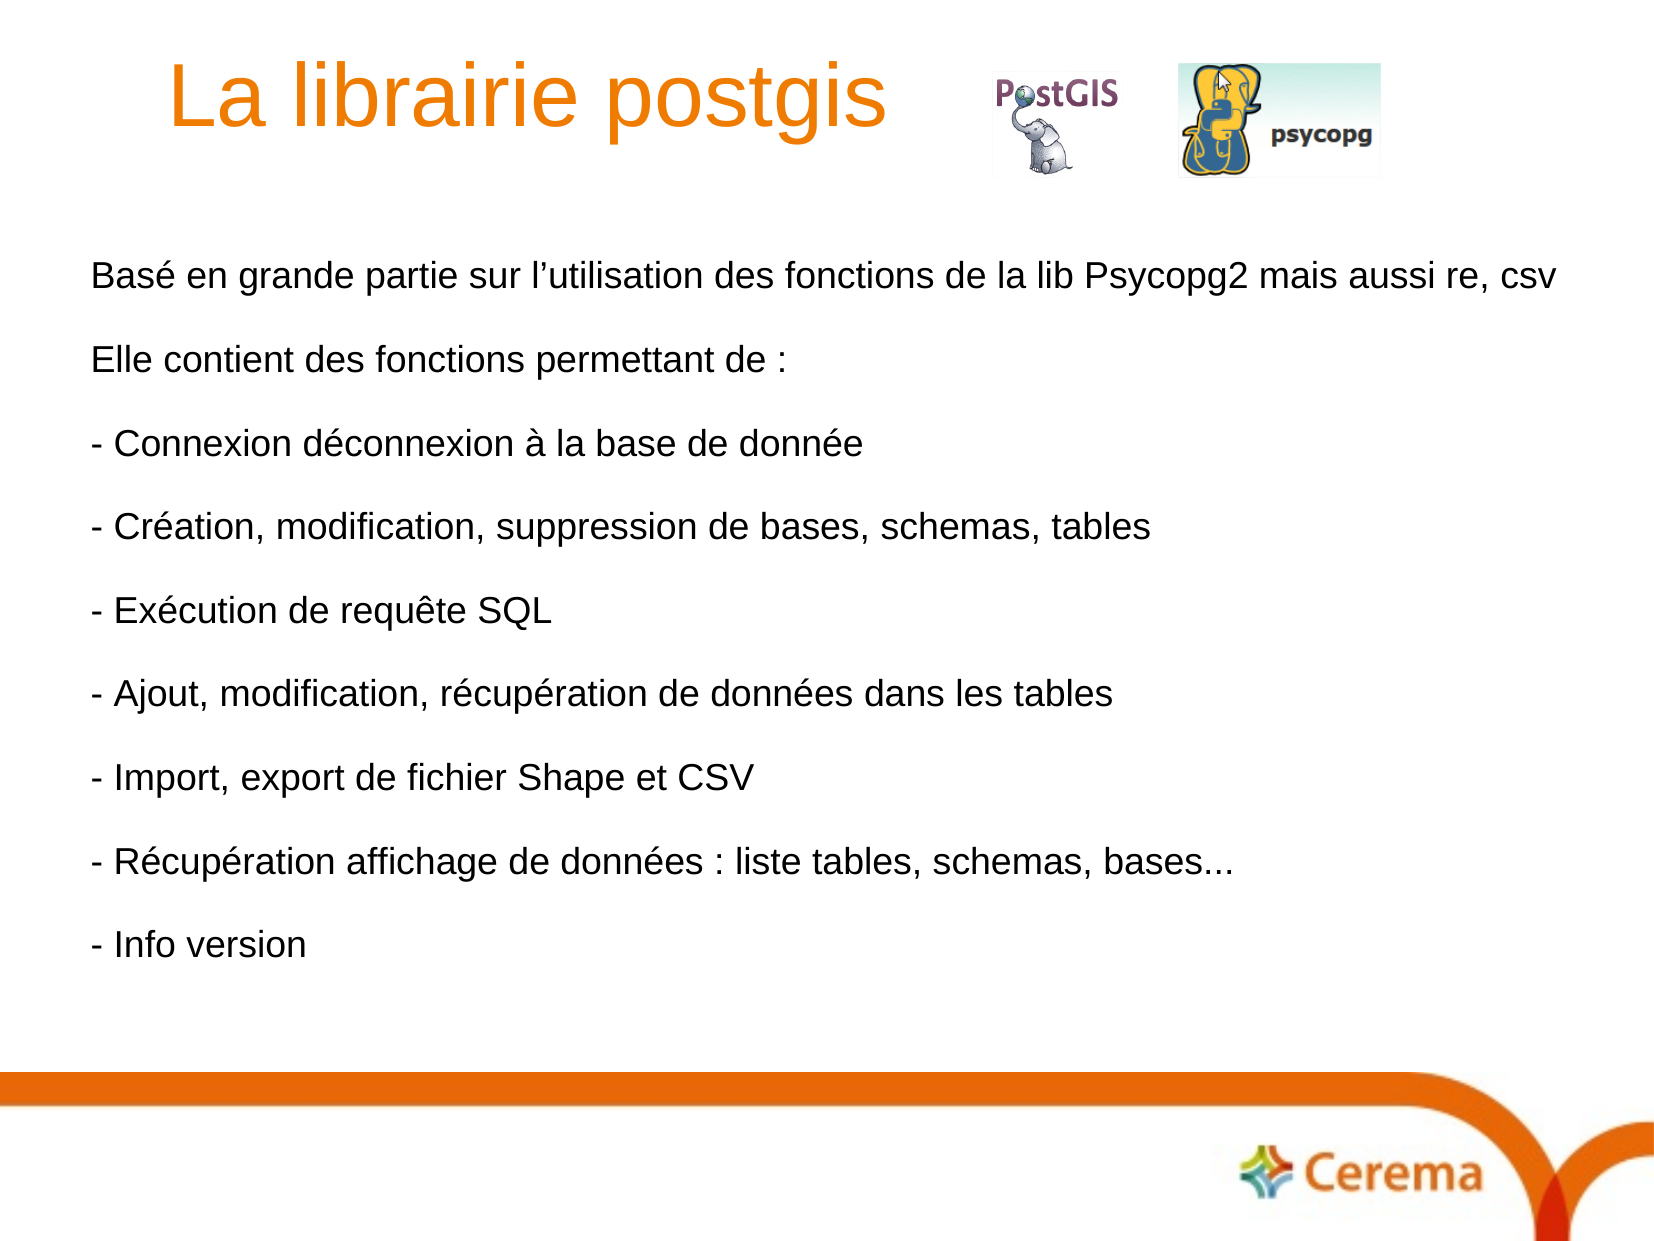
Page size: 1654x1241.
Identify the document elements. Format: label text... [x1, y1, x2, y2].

text_box Basé en grande partie sur l’utilisation des fonctions de la lib Psycopg2 mais aussi re, csv Elle contient des fonctions permettant de : - Connexion déconnexion à la base de donnée - Création, modification, suppression de bases, schemas, tables - Exécution de requête SQL - Ajout, modification, récupération de données dans les tables - Import, export de fichier Shape et CSV - Récupération affichage de données : liste tables, schemas, bases... - Info version [75, 248, 1572, 1019]
picture [0, 1072, 1654, 1241]
picture [1178, 63, 1381, 178]
picture [992, 71, 1123, 178]
text_box La librairie postgis [152, 49, 1250, 152]
